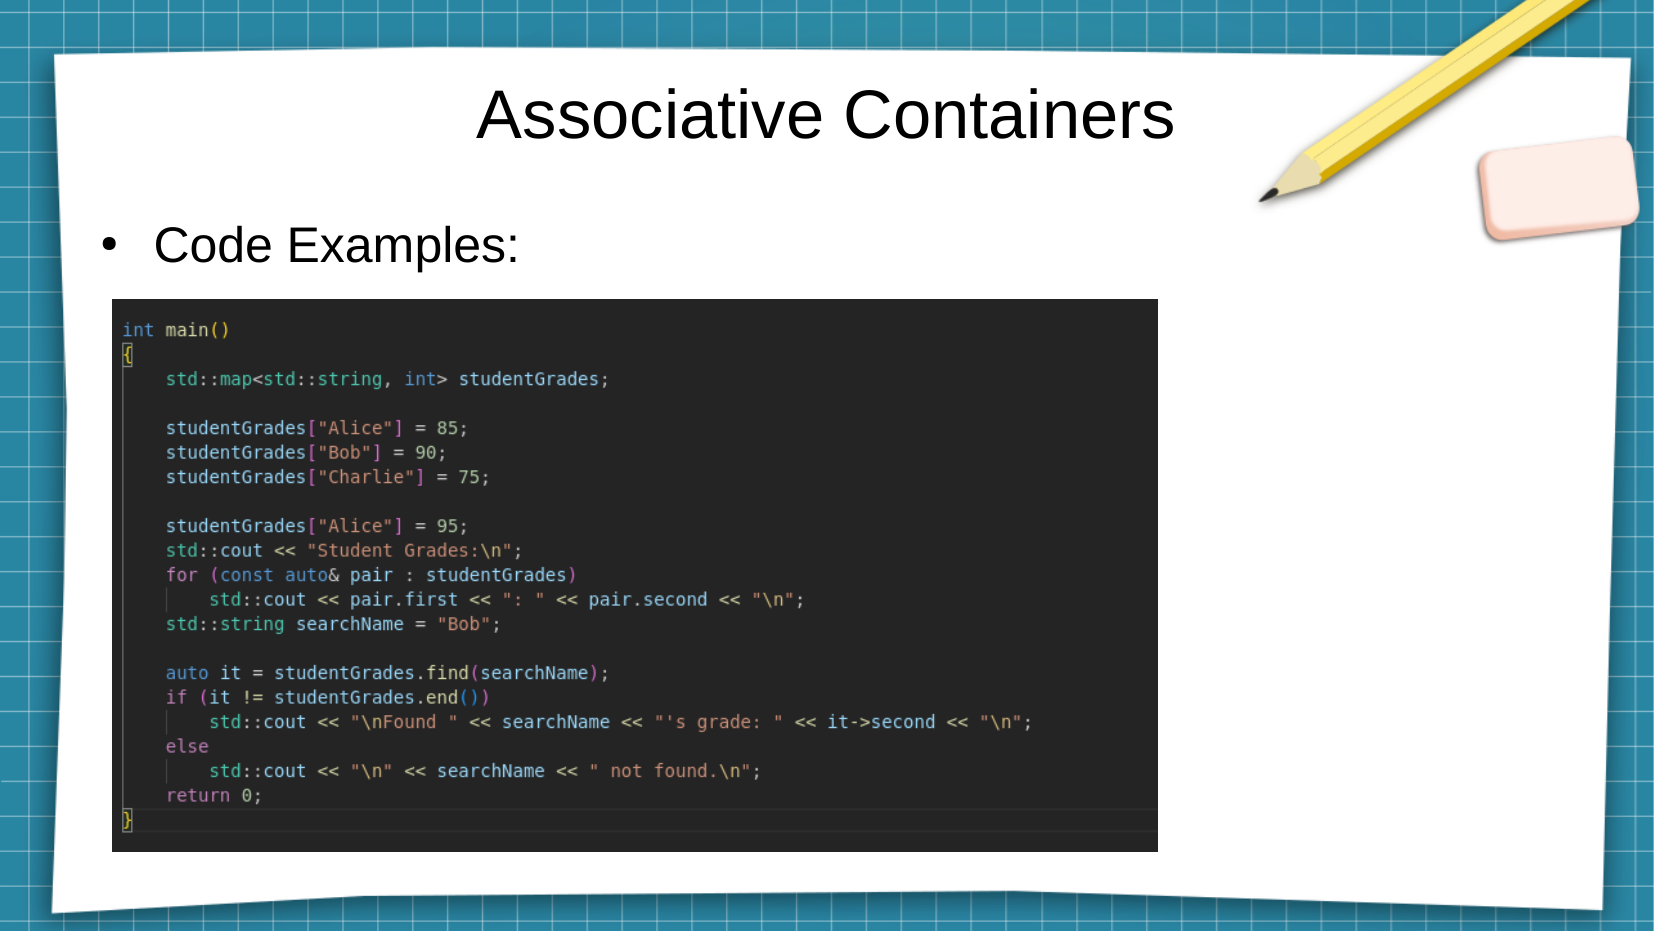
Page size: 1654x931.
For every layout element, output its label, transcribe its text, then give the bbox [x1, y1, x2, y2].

title Associative Containers [82, 37, 1571, 193]
list Code Examples: [82, 217, 1571, 758]
picture [0, 0, 1654, 931]
